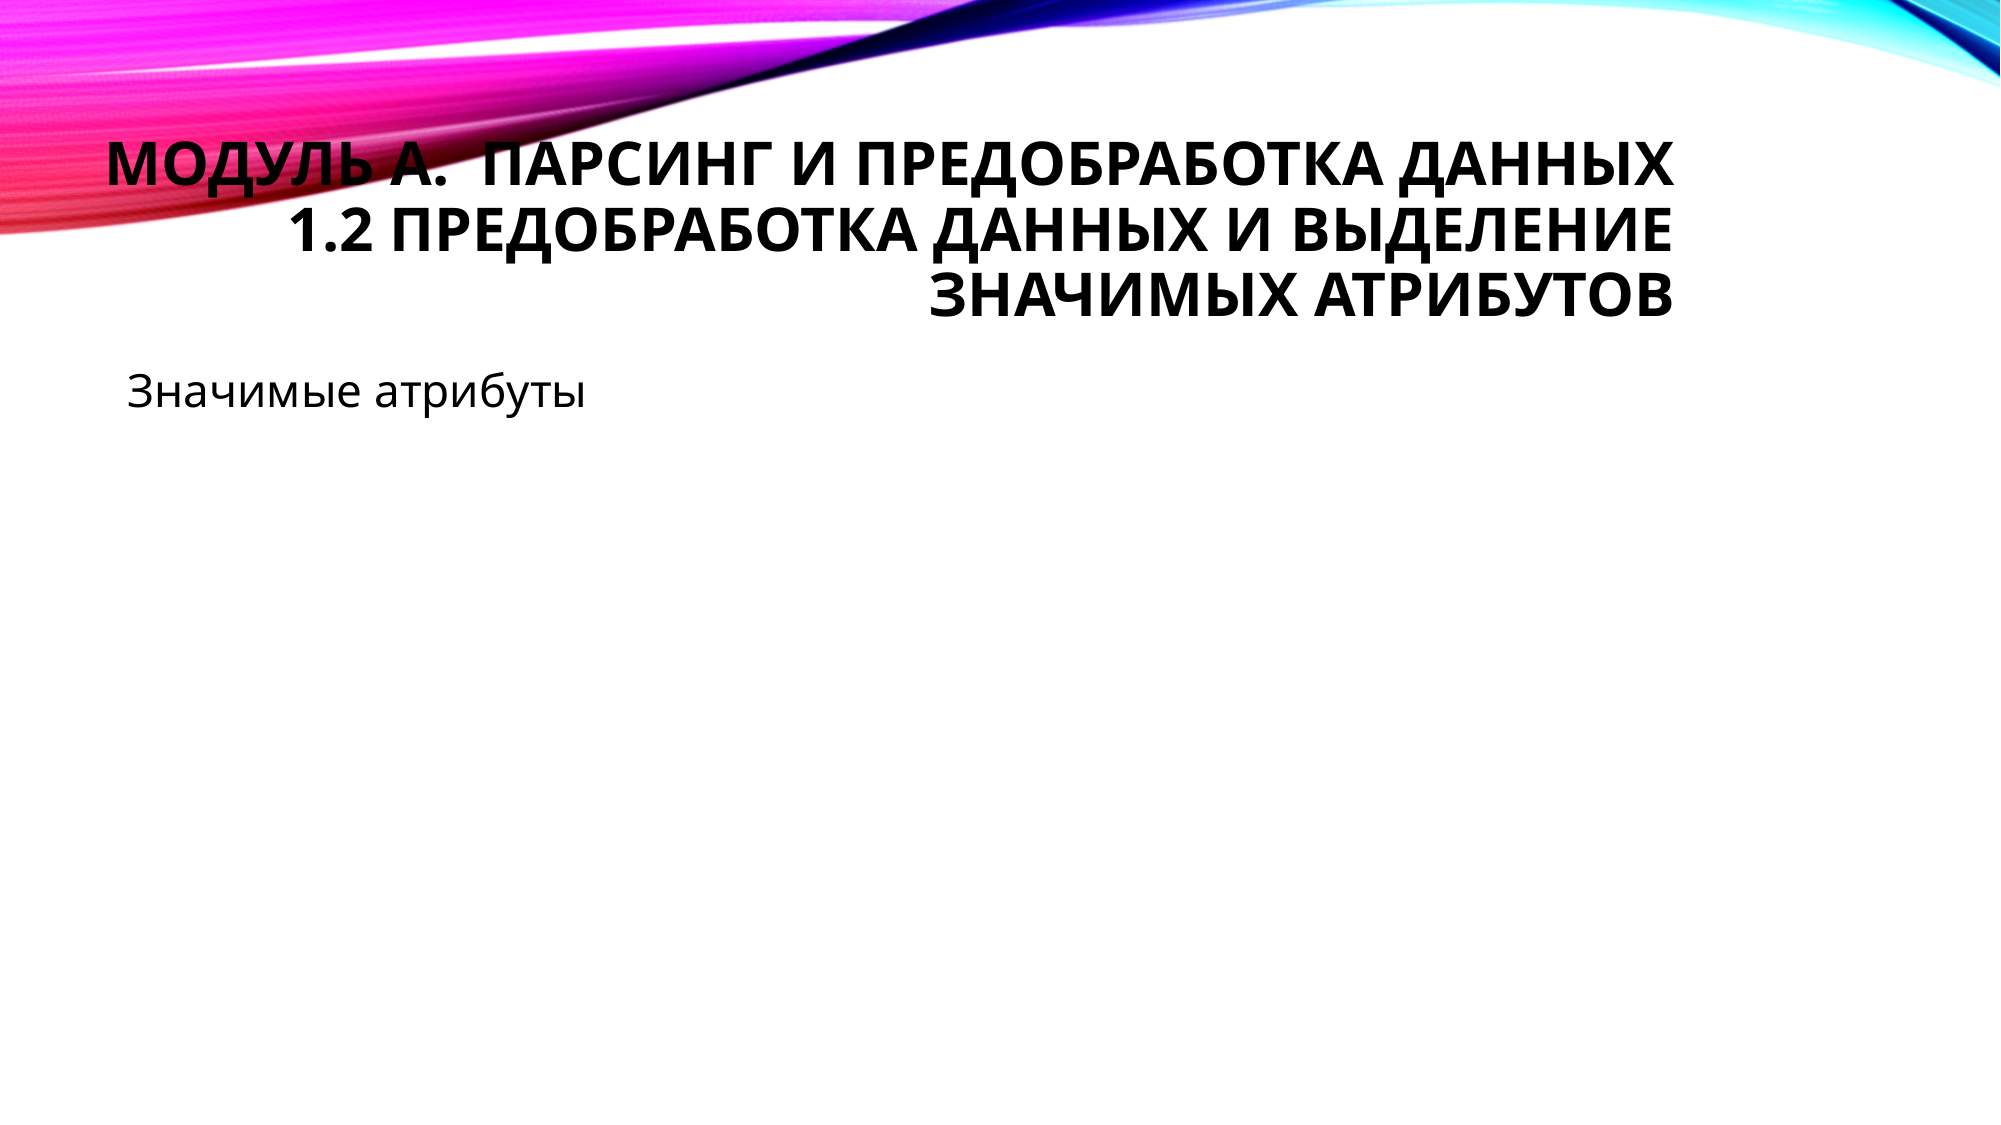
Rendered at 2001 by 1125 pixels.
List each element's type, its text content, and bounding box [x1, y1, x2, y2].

title Модуль А. Парсинг и предобработка данных 1.2 Предобработка данных и выделение значимых атрибутов [89, 125, 1888, 338]
list Значимые атрибуты [112, 360, 1888, 1021]
